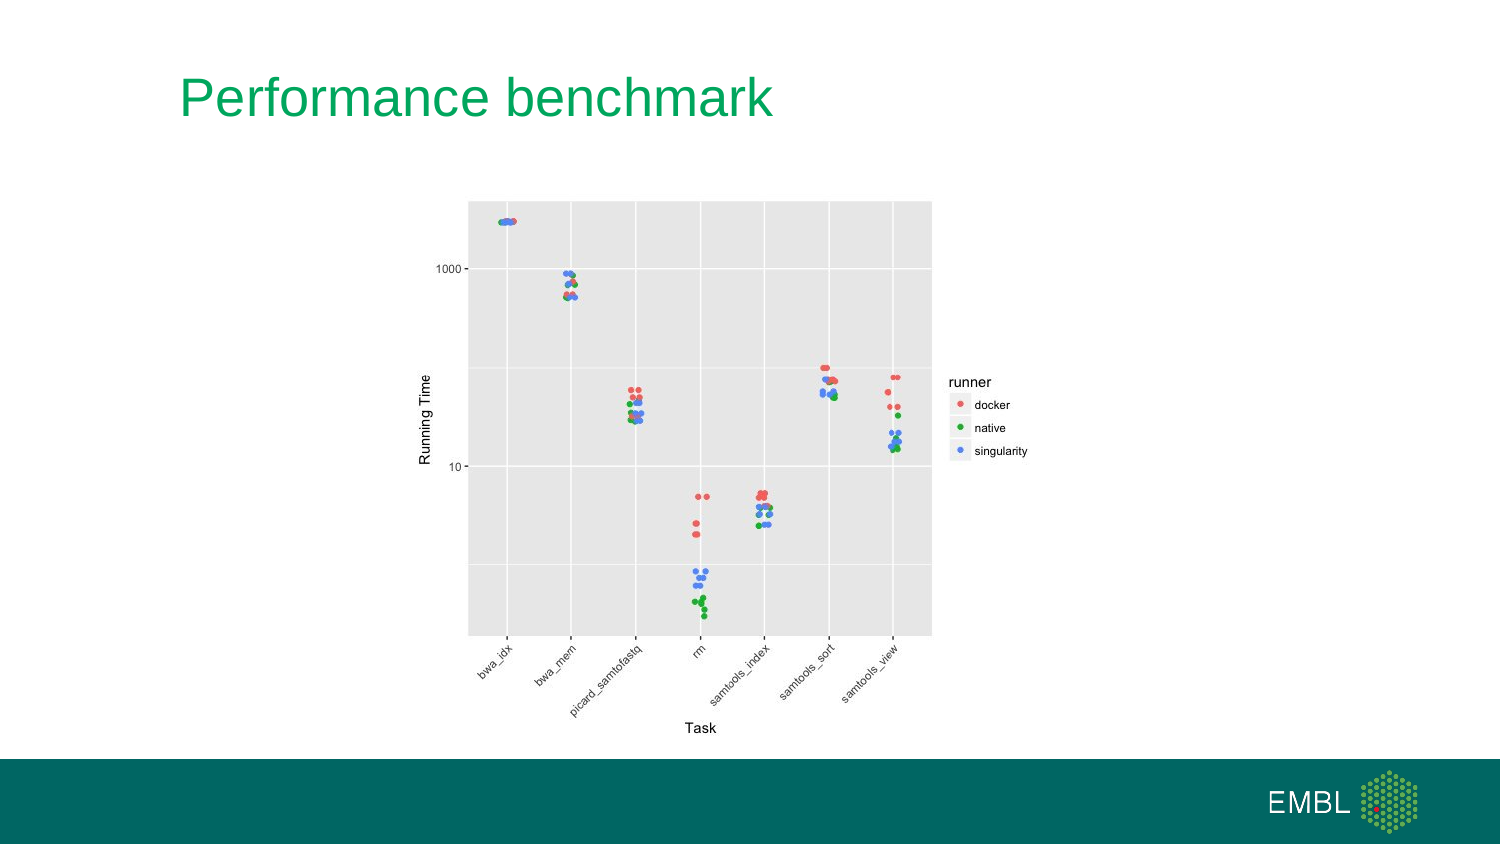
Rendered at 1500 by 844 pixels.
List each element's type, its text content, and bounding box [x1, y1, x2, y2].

picture [409, 194, 1051, 742]
text_box Performance benchmark [165, 60, 790, 136]
